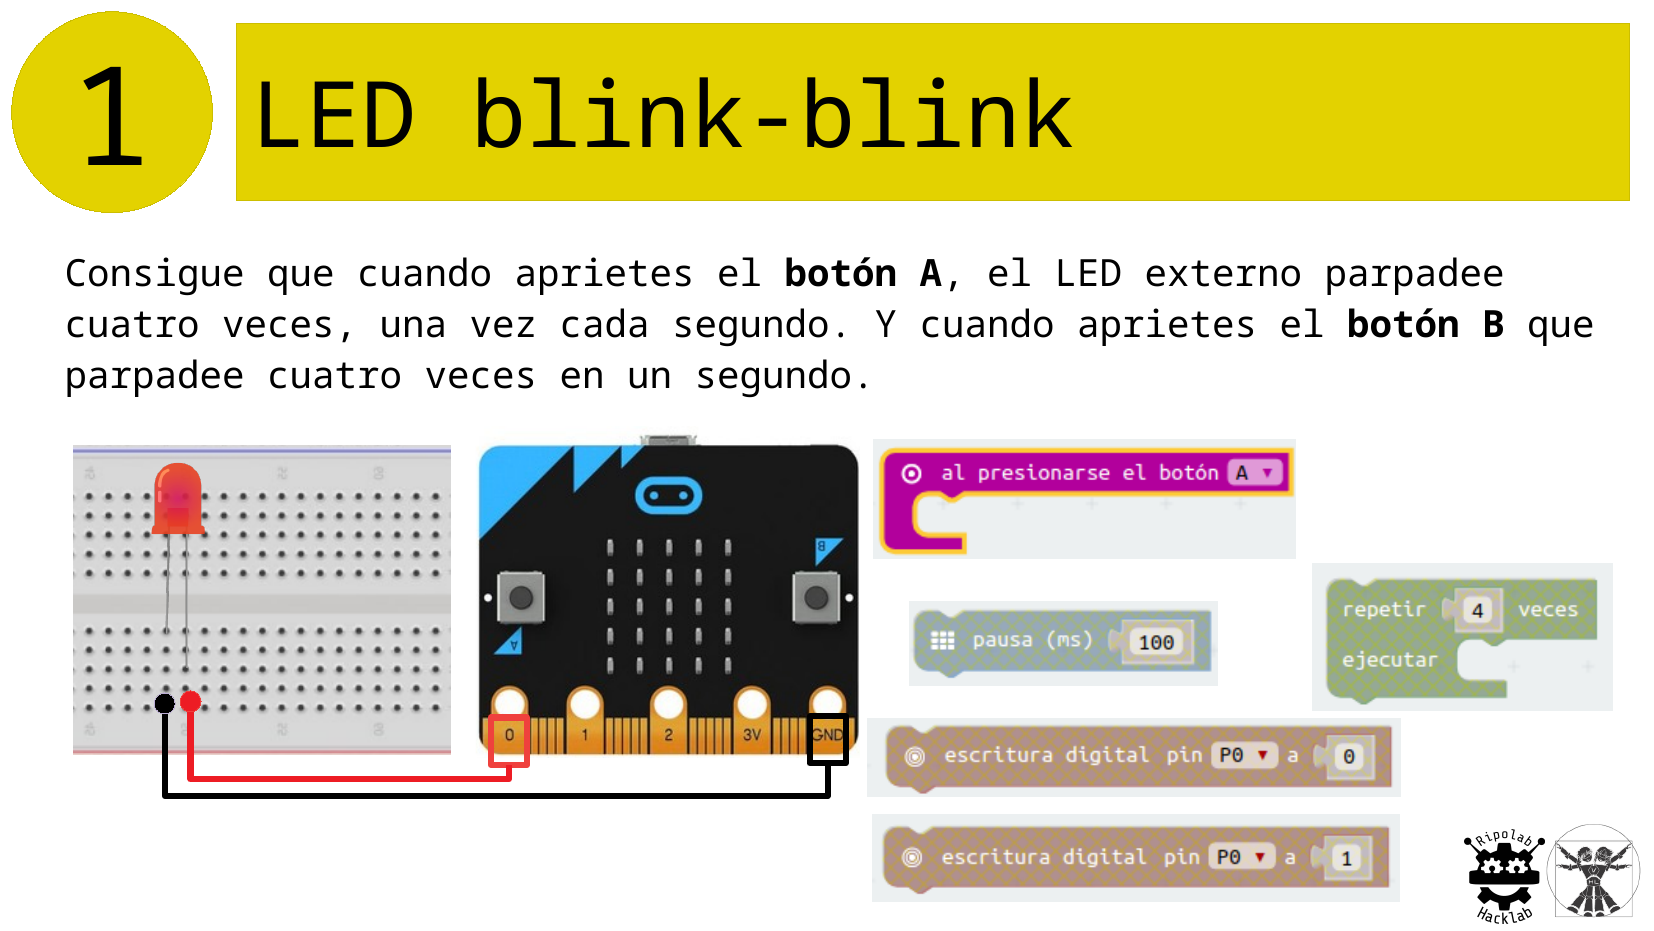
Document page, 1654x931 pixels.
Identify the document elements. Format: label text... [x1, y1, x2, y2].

picture [475, 426, 860, 758]
picture [872, 814, 1400, 902]
picture [873, 439, 1296, 559]
picture [1312, 563, 1613, 711]
picture [14, 431, 451, 755]
text_box LED blink-blink [236, 23, 1630, 201]
picture [867, 718, 1401, 797]
picture [494, 721, 524, 758]
text_box 1 [11, 11, 213, 213]
text_box [154, 692, 176, 714]
picture [1464, 820, 1642, 924]
text_box Consigue que cuando aprietes el botón A, el LED externo parpadee cuatro veces, una vez cada segundo. Y cuando aprietes el botón B que parpadee cuatro veces en un segundo. [49, 238, 1629, 401]
picture [813, 719, 843, 758]
text_box [180, 690, 202, 712]
picture [909, 601, 1218, 686]
